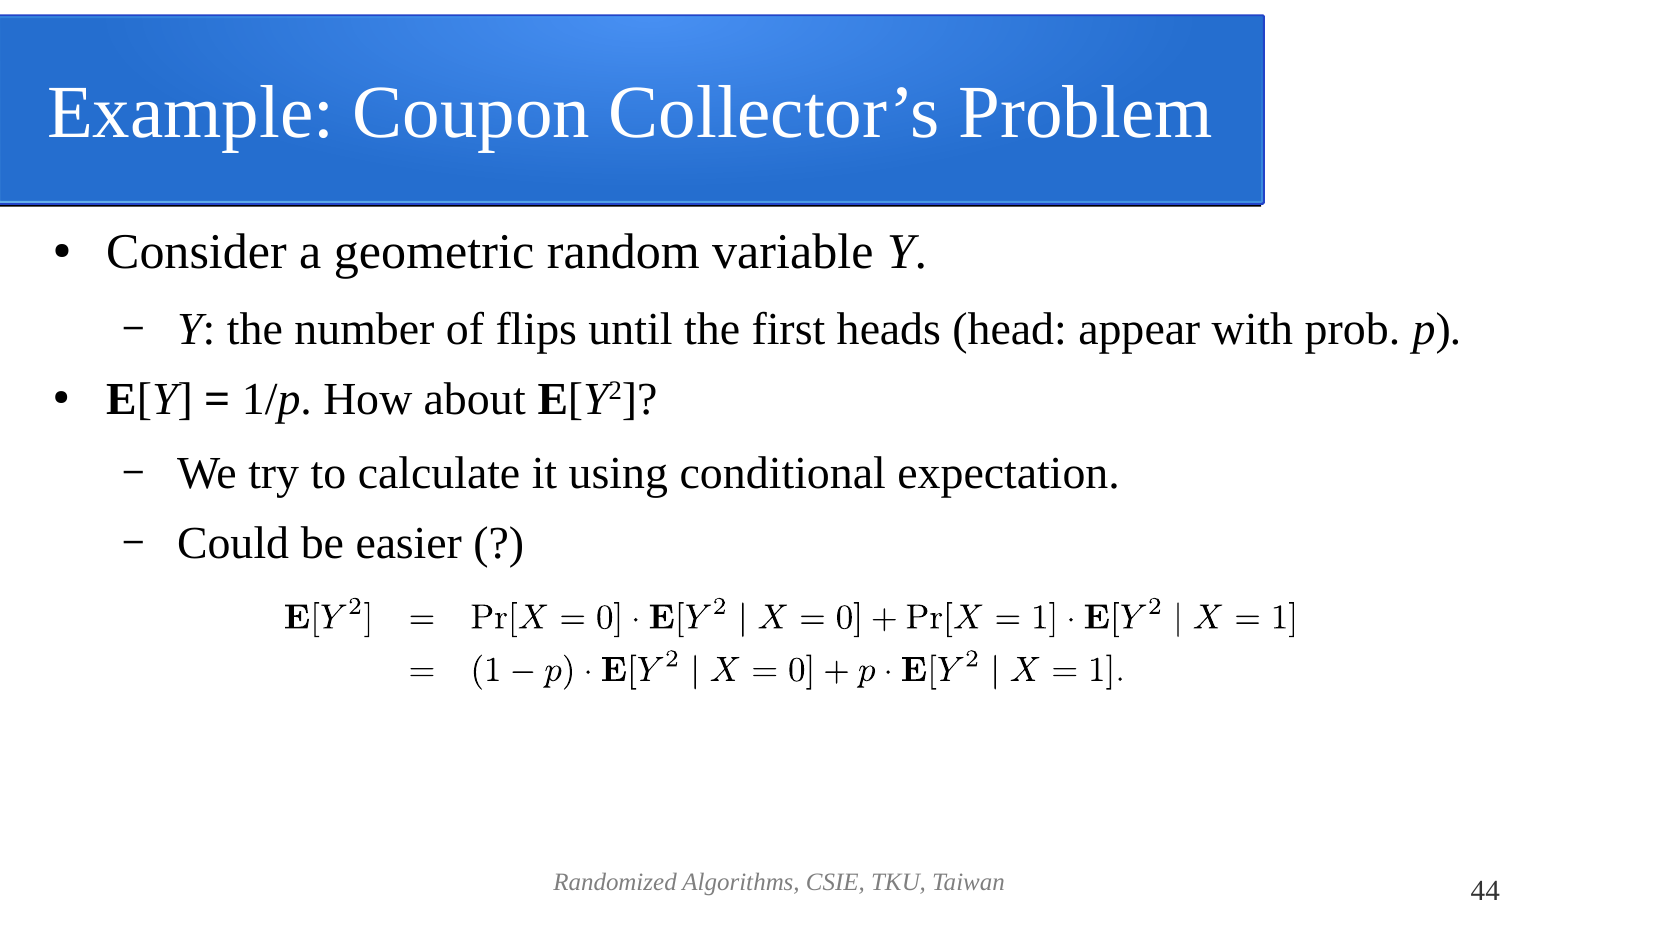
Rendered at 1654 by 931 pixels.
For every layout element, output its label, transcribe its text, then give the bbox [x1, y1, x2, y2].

title Example: Coupon Collector’s Problem [47, 35, 1264, 189]
picture [282, 596, 1296, 691]
list Consider a geometric random variable Y. Y: the number of flips until the first heads (head: appear with prob. p). E[Y] = 1/p. How about E[Y2]? We try to calculate it using conditional expectation. Could be easier (?) [35, 224, 1524, 764]
